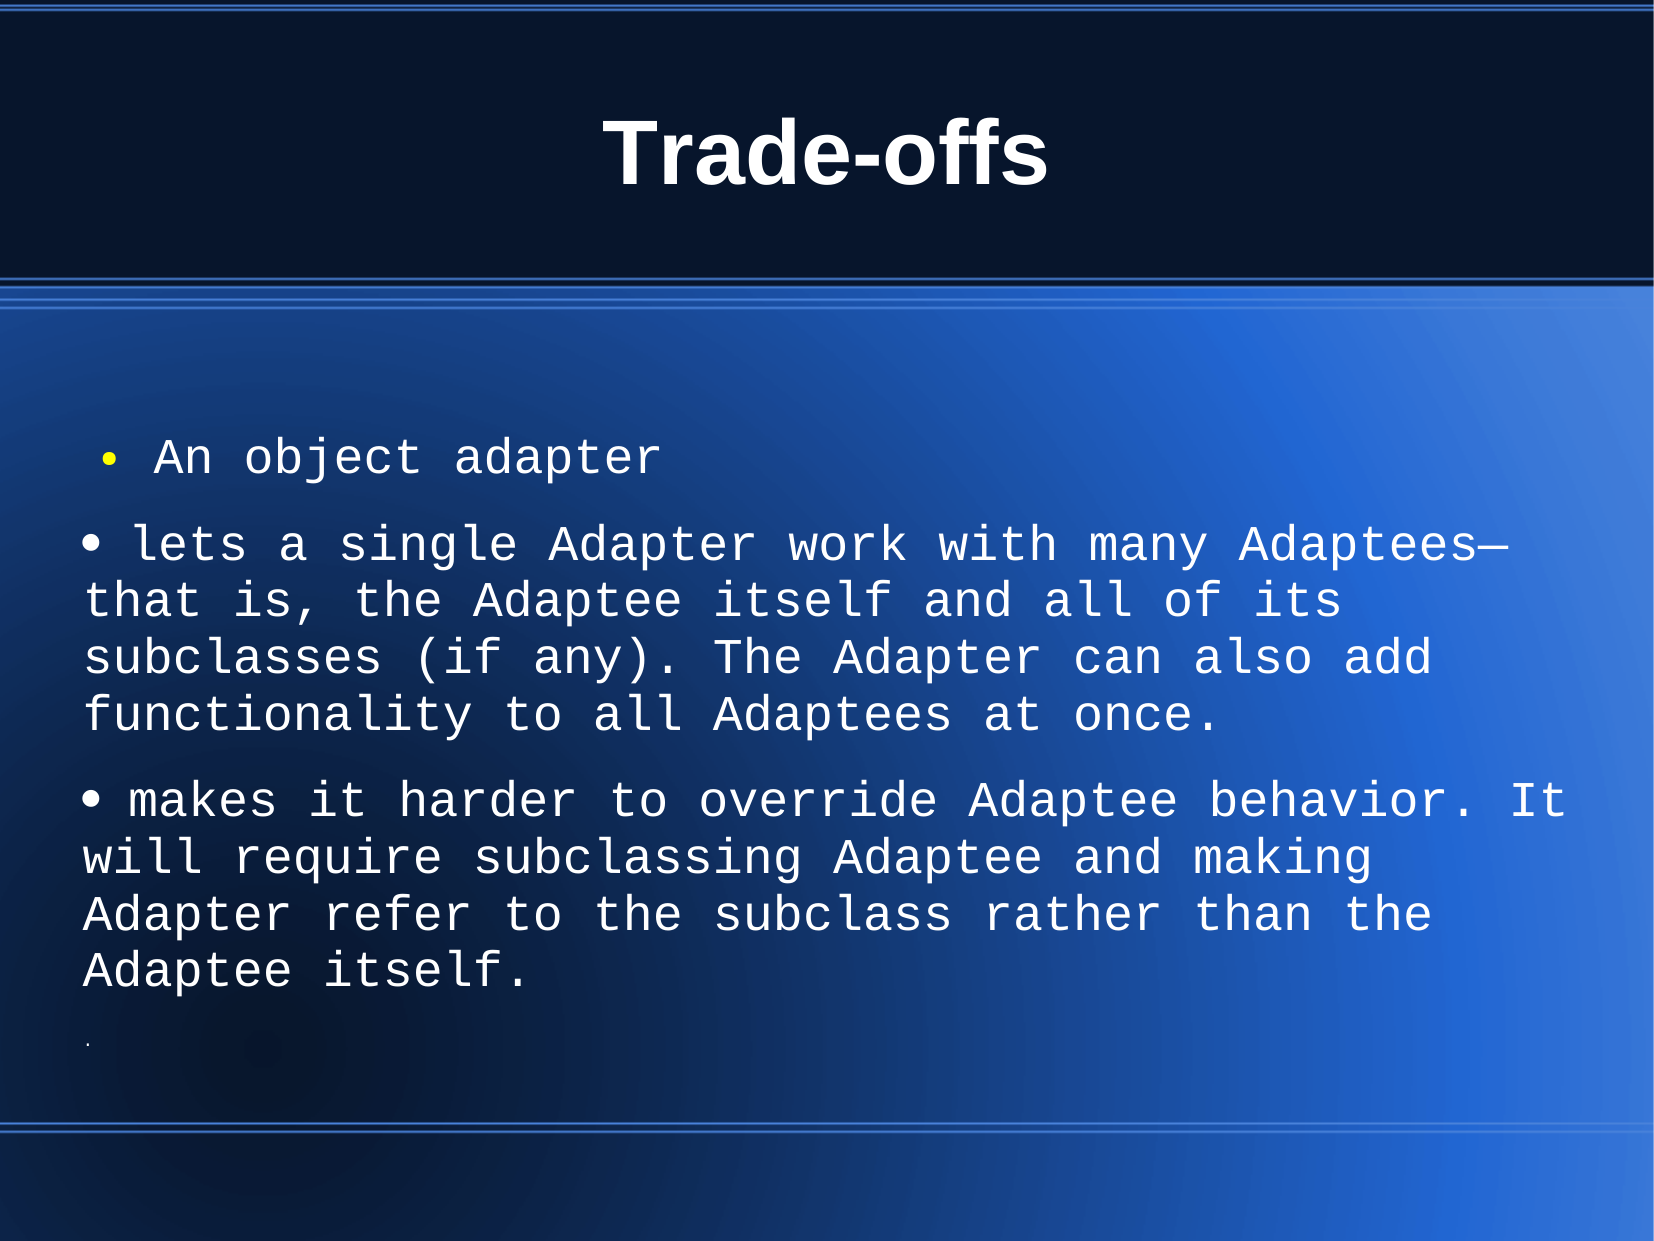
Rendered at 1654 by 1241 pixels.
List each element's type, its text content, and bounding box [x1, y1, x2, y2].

list An object adapter · lets a single Adapter work with many Adaptees—that is, the Adaptee itself and all of its subclasses (if any). The Adapter can also add functionality to all Adaptees at once. · makes it harder to override Adaptee behavior. It will require subclassing Adaptee and making Adapter refer to the subclass rather than the Adaptee itself. . [82, 355, 1571, 1058]
title Trade-offs [82, 49, 1571, 257]
picture [0, 0, 1654, 1241]
